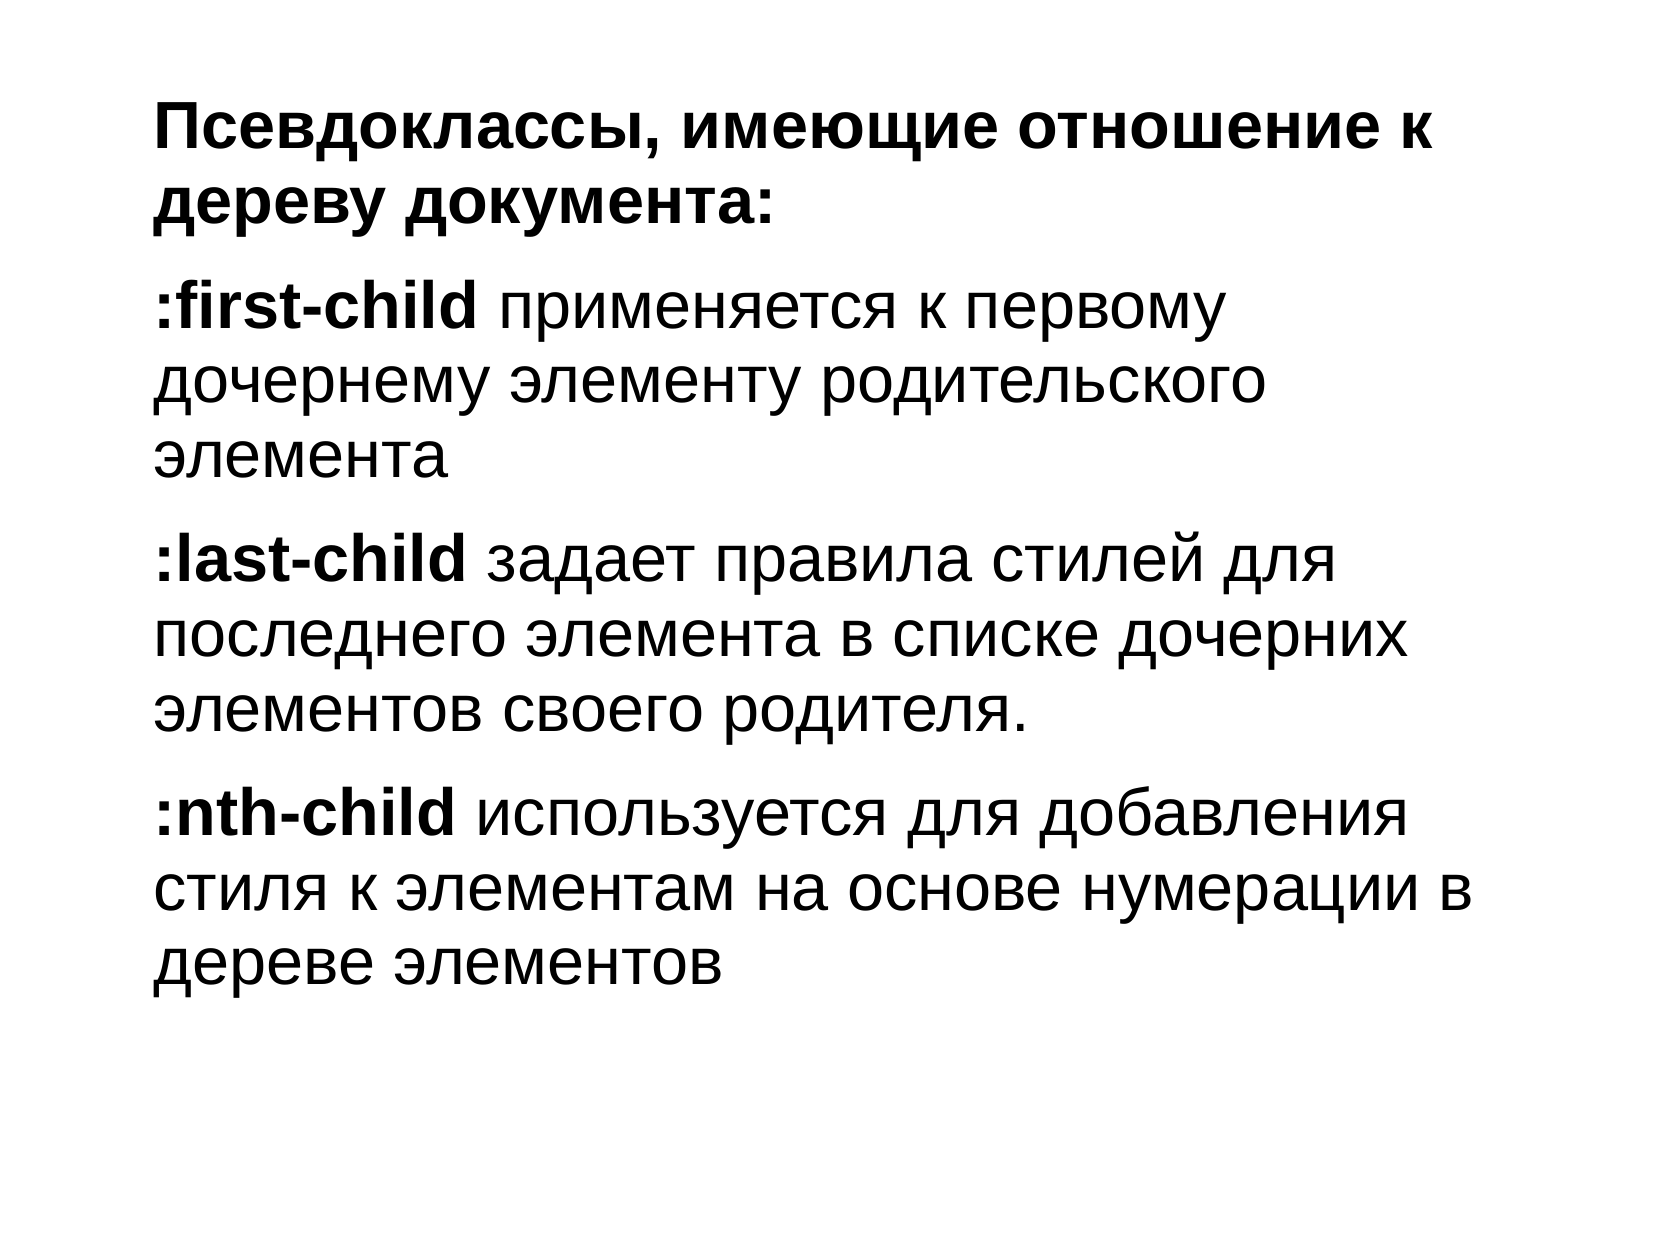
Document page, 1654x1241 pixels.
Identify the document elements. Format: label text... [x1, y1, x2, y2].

list Псевдоклассы, имеющие отношение к дереву документа: :first-child применяется к первому дочернему элементу родительского элемента :last-child задает правила стилей для последнего элемента в списке дочерних элементов своего родителя. :nth-child используется для добавления стиля к элементам на основе нумерации в дереве элементов [82, 88, 1571, 1109]
